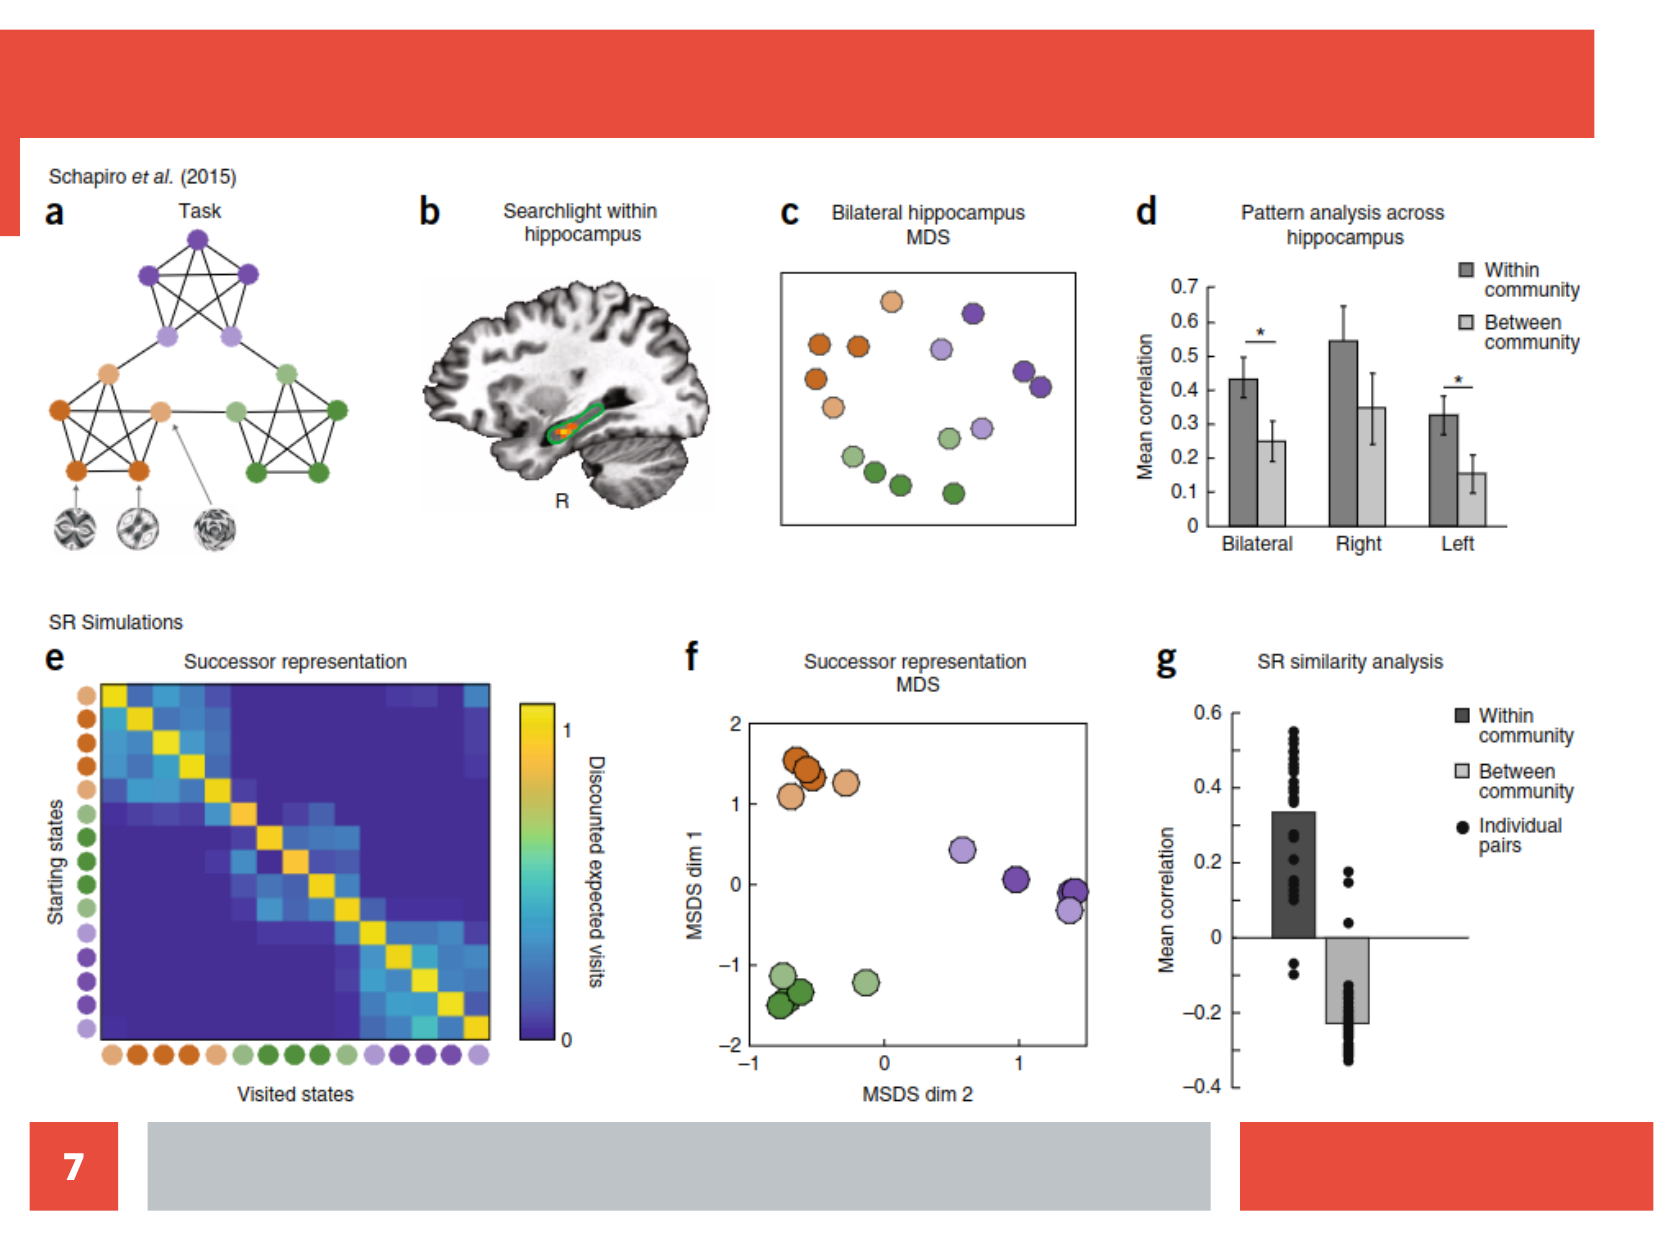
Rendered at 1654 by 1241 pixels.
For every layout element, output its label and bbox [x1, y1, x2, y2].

picture [20, 138, 1642, 1118]
